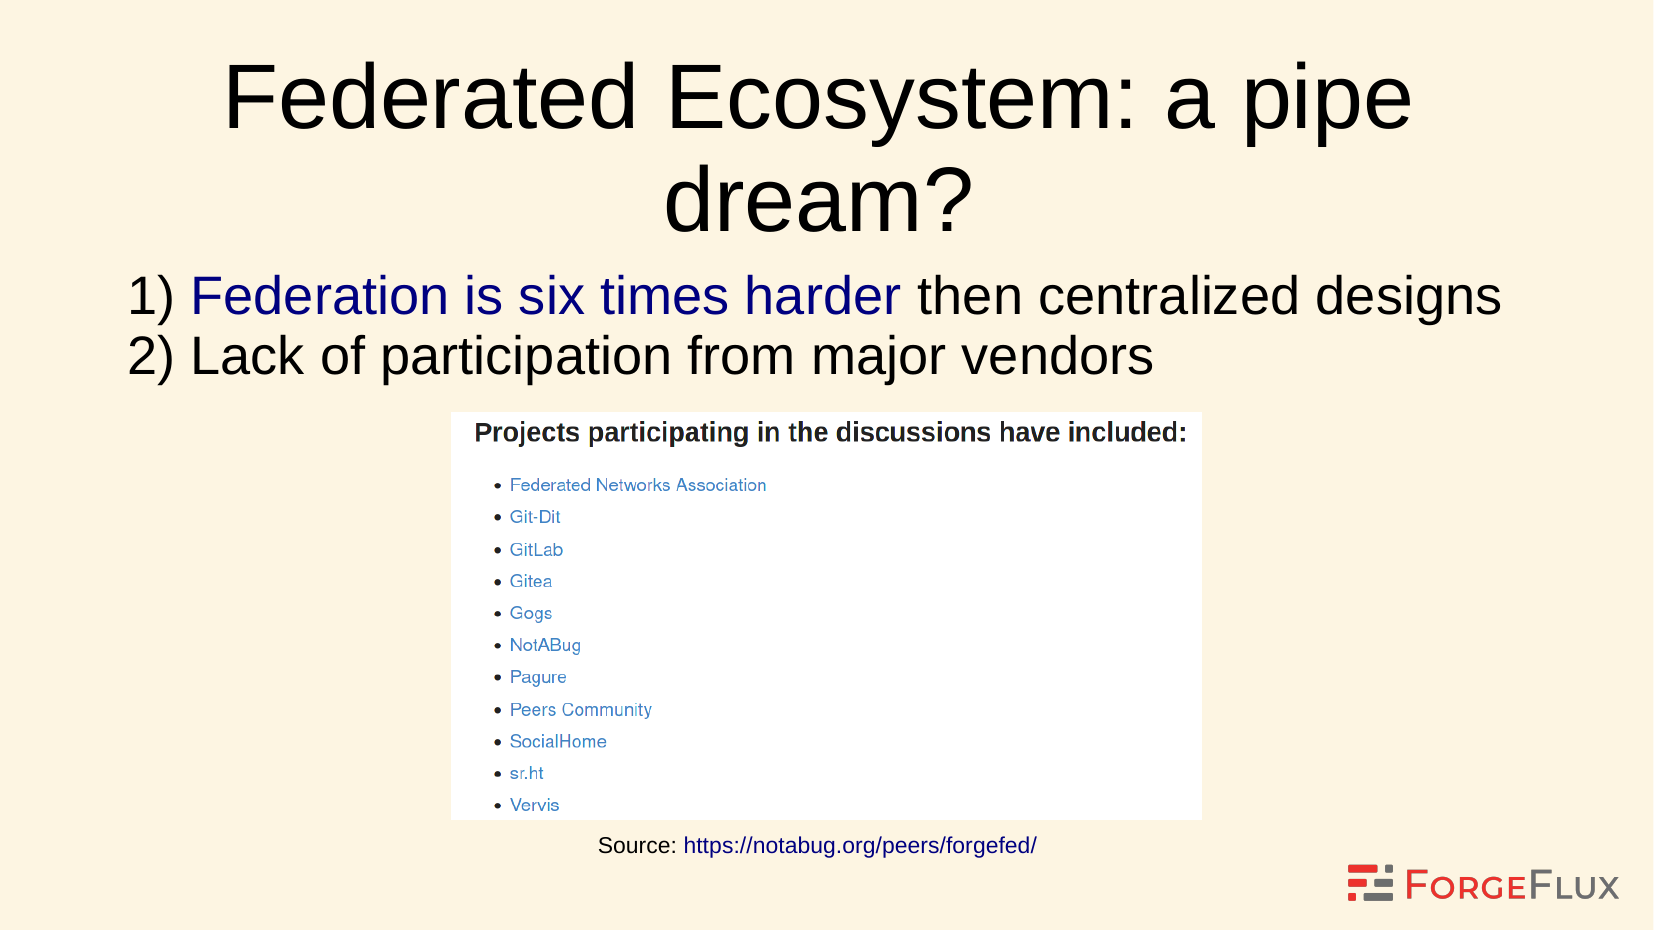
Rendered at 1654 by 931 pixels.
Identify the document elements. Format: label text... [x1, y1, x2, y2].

title Federated Ecosystem: a pipe dream? [75, 45, 1564, 251]
text_box Source: https://notabug.org/peers/forgefed/ [583, 825, 1071, 866]
picture [451, 412, 1202, 820]
text_box Federation is six times harder then centralized designs Lack of participation from major vendors [112, 197, 1613, 573]
picture [1317, 824, 1651, 931]
